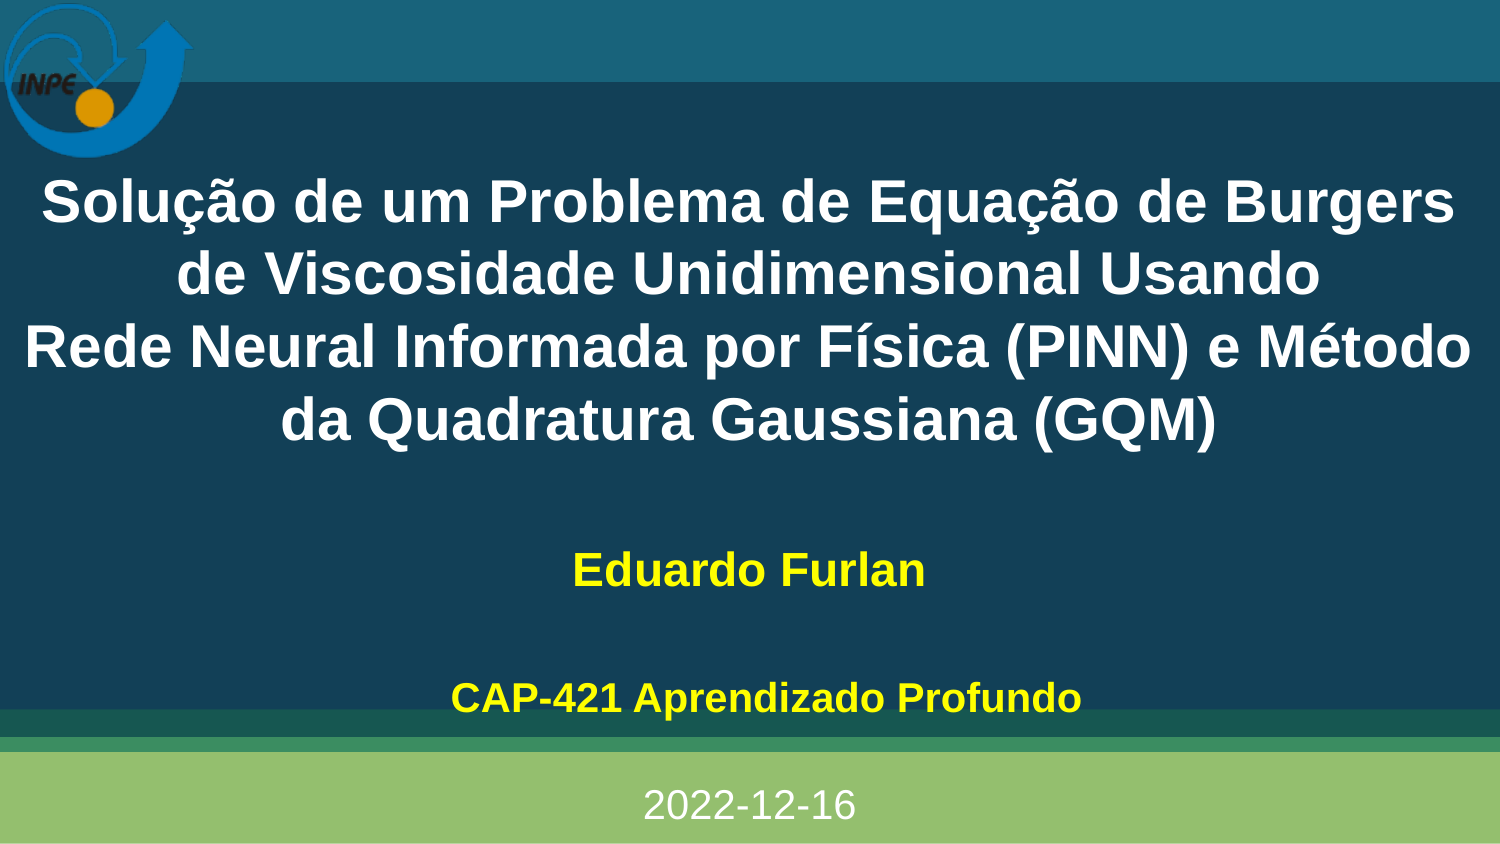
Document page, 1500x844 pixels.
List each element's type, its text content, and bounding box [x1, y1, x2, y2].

text_box Eduardo Furlan [259, 523, 1241, 611]
text_box CAP-421 Aprendizado Profundo [189, 645, 1344, 747]
text_box 2022-12-16 [259, 762, 1241, 843]
text_box Solução de um Problema de Equação de Burgers de Viscosidade Unidimensional Usando Rede Neural Informada por Física (PINN) e Método da Quadratura Gaussiana (GQM) [0, 146, 1500, 468]
picture [0, 0, 201, 165]
